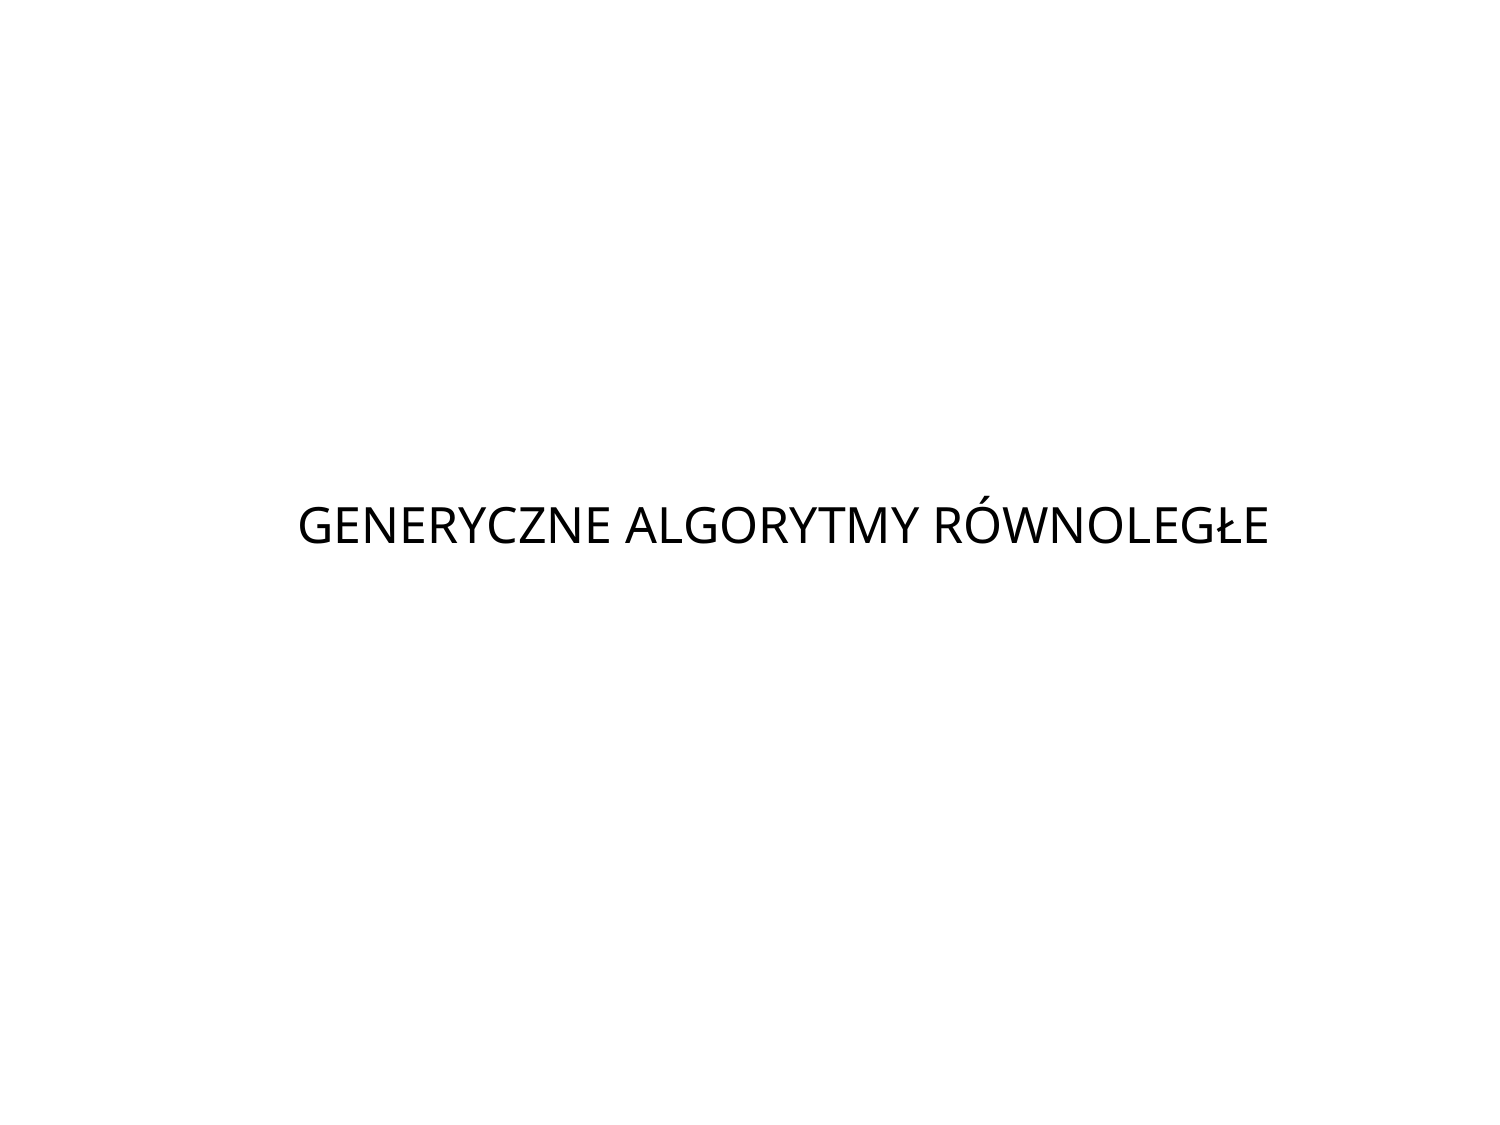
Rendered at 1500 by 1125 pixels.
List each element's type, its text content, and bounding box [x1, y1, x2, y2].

subtitle GENERYCZNE ALGORYTMY RÓWNOLEGŁE [199, 165, 1382, 882]
